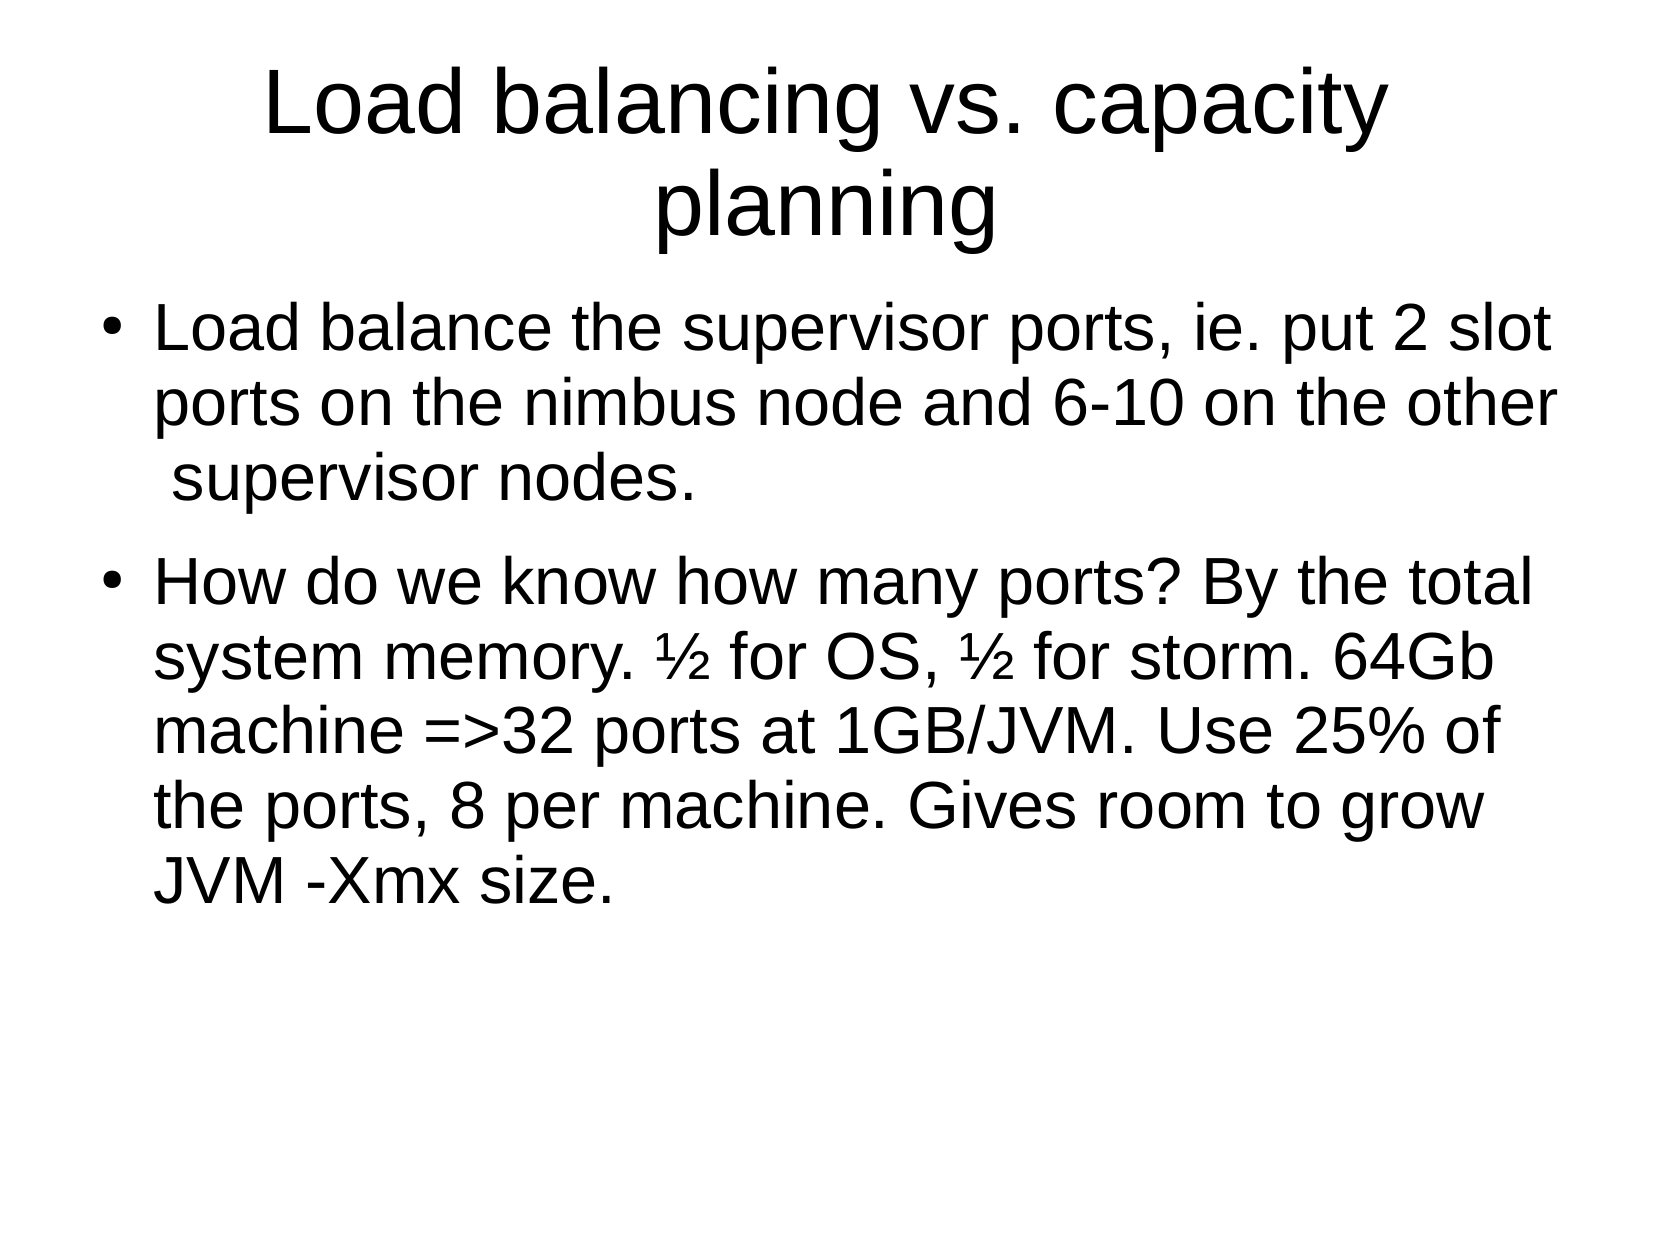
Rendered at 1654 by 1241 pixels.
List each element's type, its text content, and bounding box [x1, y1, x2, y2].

title Load balancing vs. capacity planning [82, 49, 1571, 257]
list Load balance the supervisor ports, ie. put 2 slot ports on the nimbus node and 6-10 on the other supervisor nodes. How do we know how many ports? By the total system memory. ½ for OS, ½ for storm. 64Gb machine =>32 ports at 1GB/JVM. Use 25% of the ports, 8 per machine. Gives room to grow JVM -Xmx size. [82, 290, 1571, 1010]
